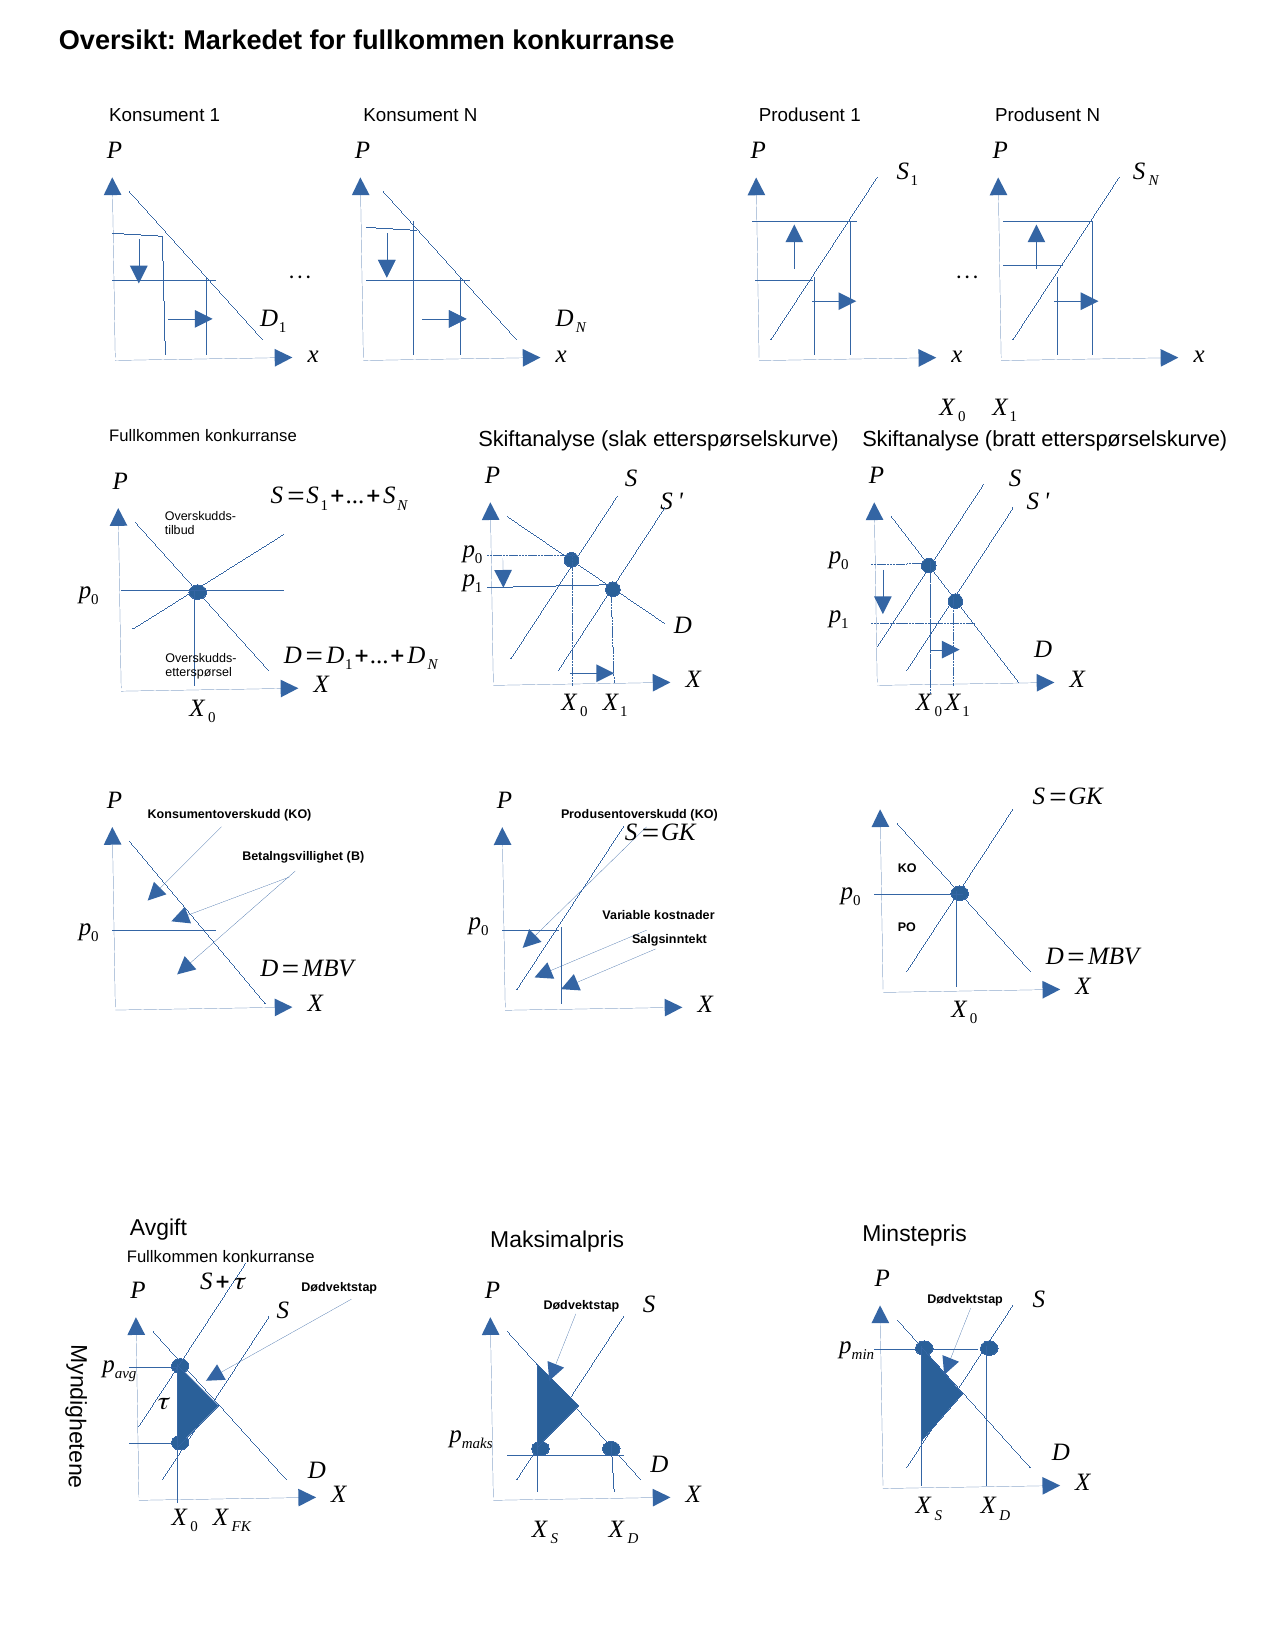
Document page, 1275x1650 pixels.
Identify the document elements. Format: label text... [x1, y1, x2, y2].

chart [1026, 635, 1059, 664]
text_box Fullkommen konkurranse [112, 1240, 330, 1274]
text_box [980, 1340, 999, 1356]
chart [299, 340, 326, 369]
text_box Fullkommen konkurranse [94, 419, 313, 453]
chart [907, 1491, 949, 1524]
chart [1185, 340, 1212, 369]
chart [831, 877, 867, 910]
text_box Produsentoverskudd (KO) [546, 800, 733, 830]
text_box Avgift [115, 1207, 203, 1240]
text_box [195, 591, 207, 600]
chart [270, 1297, 297, 1325]
text_box Skiftanalyse (slak etterspørselskurve) [463, 419, 847, 459]
chart [1002, 464, 1057, 516]
chart [488, 786, 519, 815]
chart [276, 641, 445, 699]
chart [984, 393, 1024, 419]
text_box [531, 1364, 579, 1455]
chart [829, 1331, 881, 1363]
text_box [189, 584, 207, 590]
text_box Minstepris [847, 1213, 982, 1255]
chart [654, 487, 691, 516]
chart [99, 786, 129, 815]
chart [666, 611, 699, 640]
text_box [564, 552, 579, 568]
chart [459, 907, 495, 939]
text_box Konsumentoverskudd (KO) [132, 800, 327, 830]
chart [477, 1276, 507, 1305]
chart [600, 1515, 645, 1547]
chart [866, 1264, 897, 1293]
chart [890, 157, 925, 189]
chart [1067, 972, 1100, 1001]
chart [819, 600, 855, 632]
text_box Dødvektstap [528, 1290, 674, 1320]
chart [99, 1350, 144, 1382]
text_box Skiftanalyse (bratt etterspørselskurve) [847, 419, 1243, 459]
chart [1038, 942, 1149, 971]
text_box [948, 593, 963, 609]
text_box Produsent N [980, 97, 1127, 134]
chart [547, 304, 593, 337]
text_box Myndighetene [56, 1329, 100, 1511]
chart [984, 136, 1015, 165]
chart [1126, 157, 1166, 189]
chart [181, 694, 222, 726]
chart [677, 665, 710, 694]
chart [931, 393, 972, 419]
text_box PO [883, 912, 1028, 942]
chart [595, 688, 635, 721]
chart [1067, 1468, 1100, 1497]
chart [618, 464, 646, 493]
chart [163, 1503, 204, 1536]
text_box Konsument N [348, 97, 495, 134]
chart [860, 461, 891, 490]
chart [642, 1450, 676, 1479]
chart [122, 1276, 152, 1305]
text_box Produsent 1 [744, 97, 891, 134]
chart [1044, 1438, 1077, 1467]
text_box Salgsinntekt [617, 924, 763, 954]
text_box [950, 885, 969, 901]
text_box Overskudds- etterspørsel [150, 643, 252, 687]
chart [943, 340, 970, 369]
chart [69, 913, 105, 945]
chart [439, 1420, 499, 1452]
chart [299, 990, 332, 1018]
chart [677, 1480, 710, 1508]
chart [618, 818, 704, 847]
chart [819, 541, 855, 573]
text_box Betalngsvillighet (B) [227, 841, 380, 871]
text_box [602, 1441, 621, 1456]
chart [943, 995, 983, 1028]
chart [689, 990, 722, 1018]
chart [1026, 783, 1111, 812]
chart [252, 304, 293, 337]
text_box [605, 581, 621, 597]
chart [949, 275, 985, 281]
chart [477, 461, 507, 490]
chart [524, 1515, 565, 1547]
text_box Konsument 1 [94, 97, 241, 134]
chart [1061, 665, 1094, 694]
chart [148, 1395, 175, 1411]
text_box KO [883, 853, 1028, 883]
chart [453, 535, 489, 597]
text_box [171, 1358, 219, 1450]
chart [300, 1456, 355, 1508]
text_box [188, 591, 194, 599]
text_box Dødvektstap [286, 1272, 432, 1302]
chart [252, 954, 364, 983]
chart [972, 1491, 1017, 1524]
text_box Dødvektstap [912, 1284, 1058, 1314]
chart [205, 1503, 259, 1536]
chart [547, 340, 574, 369]
text_box [915, 1340, 963, 1441]
text_box [921, 558, 937, 573]
chart [742, 136, 773, 165]
chart [98, 136, 129, 165]
text_box Maksimalpris [475, 1219, 640, 1260]
chart [907, 688, 977, 721]
chart [193, 1267, 252, 1296]
text_box Oversikt: Markedet for fullkommen konkurranse [44, 17, 689, 75]
text_box Overskudds- tilbud [150, 501, 251, 545]
text_box Variable kostnader [587, 900, 733, 930]
chart [104, 467, 135, 496]
chart [553, 688, 594, 721]
chart [264, 482, 415, 514]
chart [69, 576, 105, 608]
chart [347, 136, 377, 165]
chart [282, 275, 318, 281]
